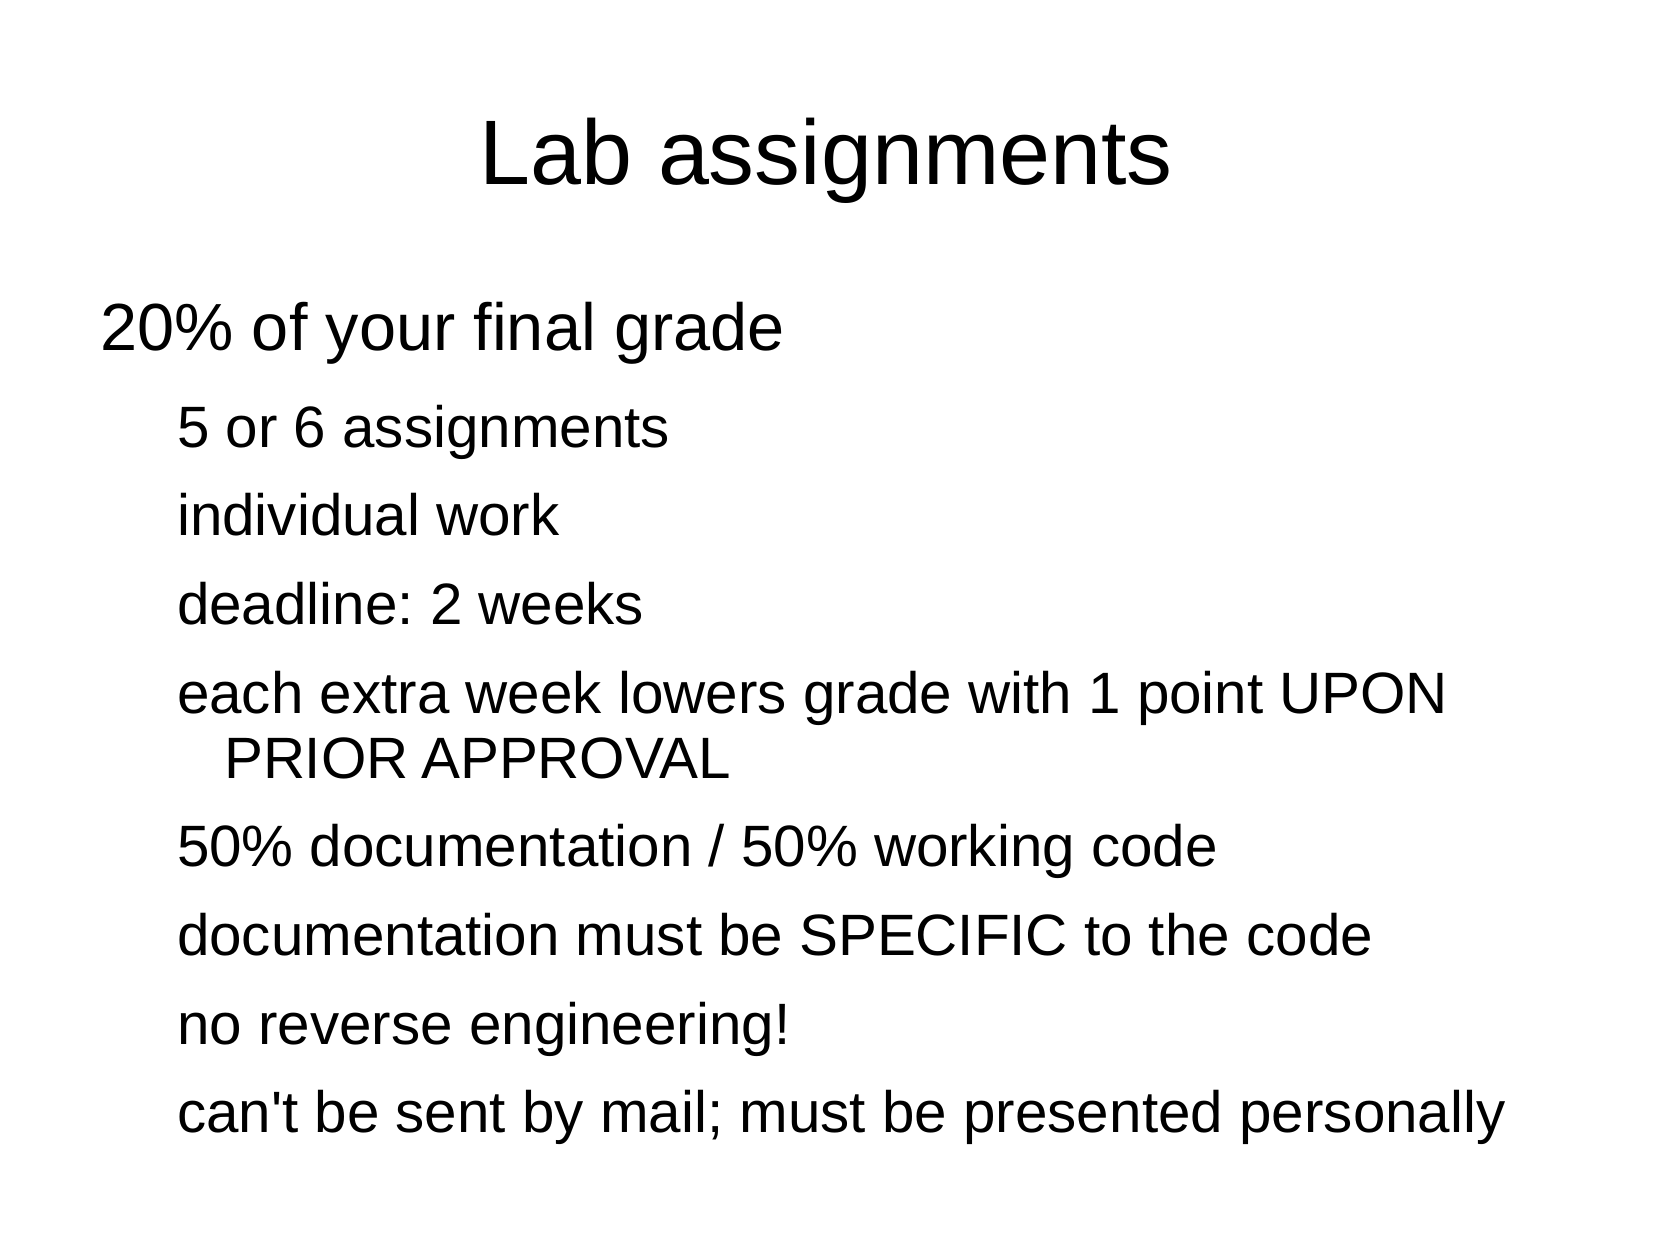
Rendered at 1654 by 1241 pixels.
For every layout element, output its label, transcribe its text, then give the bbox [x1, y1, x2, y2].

list 20% of your final grade 5 or 6 assignments individual work deadline: 2 weeks each extra week lowers grade with 1 point UPON PRIOR APPROVAL 50% documentation / 50% working code documentation must be SPECIFIC to the code no reverse engineering! can't be sent by mail; must be presented personally [82, 290, 1571, 1143]
title Lab assignments [82, 56, 1571, 250]
